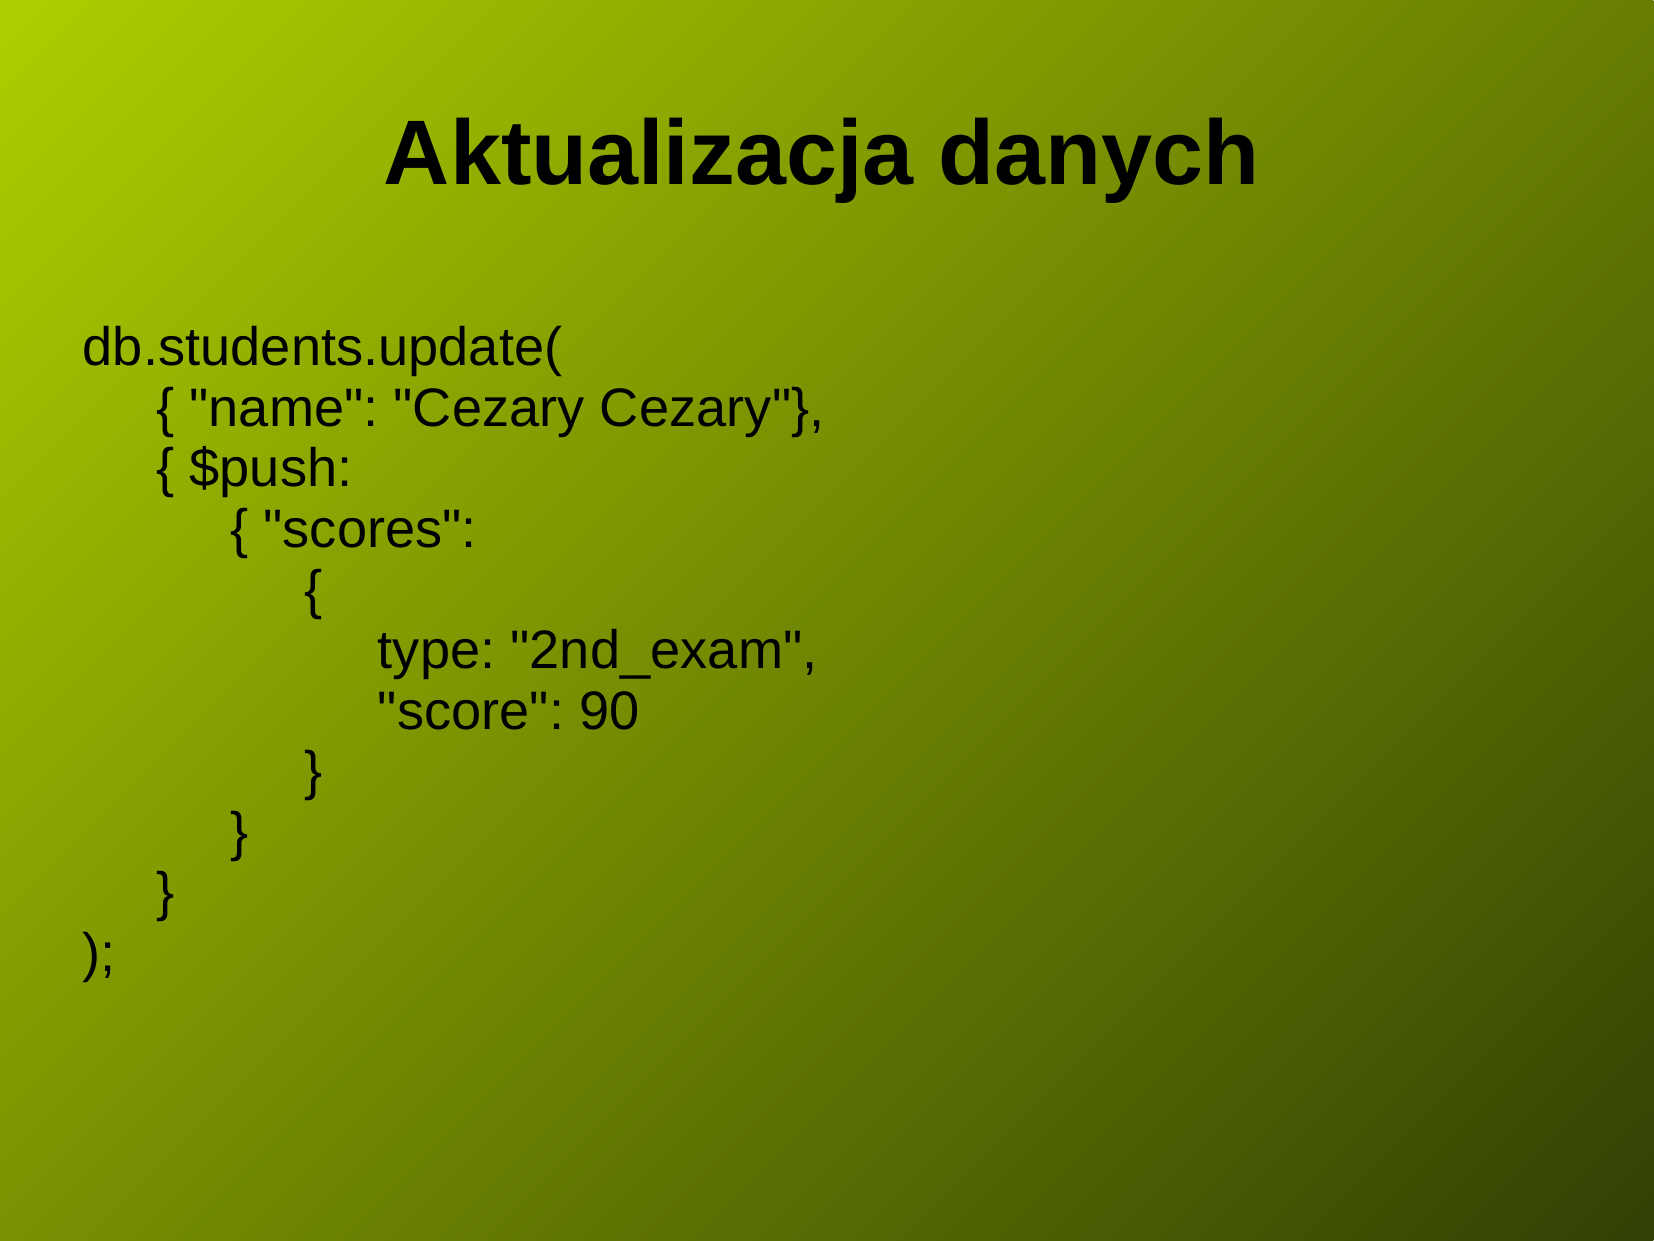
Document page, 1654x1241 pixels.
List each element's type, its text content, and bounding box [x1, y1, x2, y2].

title Aktualizacja danych [82, 49, 1571, 257]
subtitle db.students.update( { "name": "Cezary Cezary"}, { $push: { "scores": { type: "2nd_exam", "score": 90 } } } ); [82, 290, 1571, 1010]
